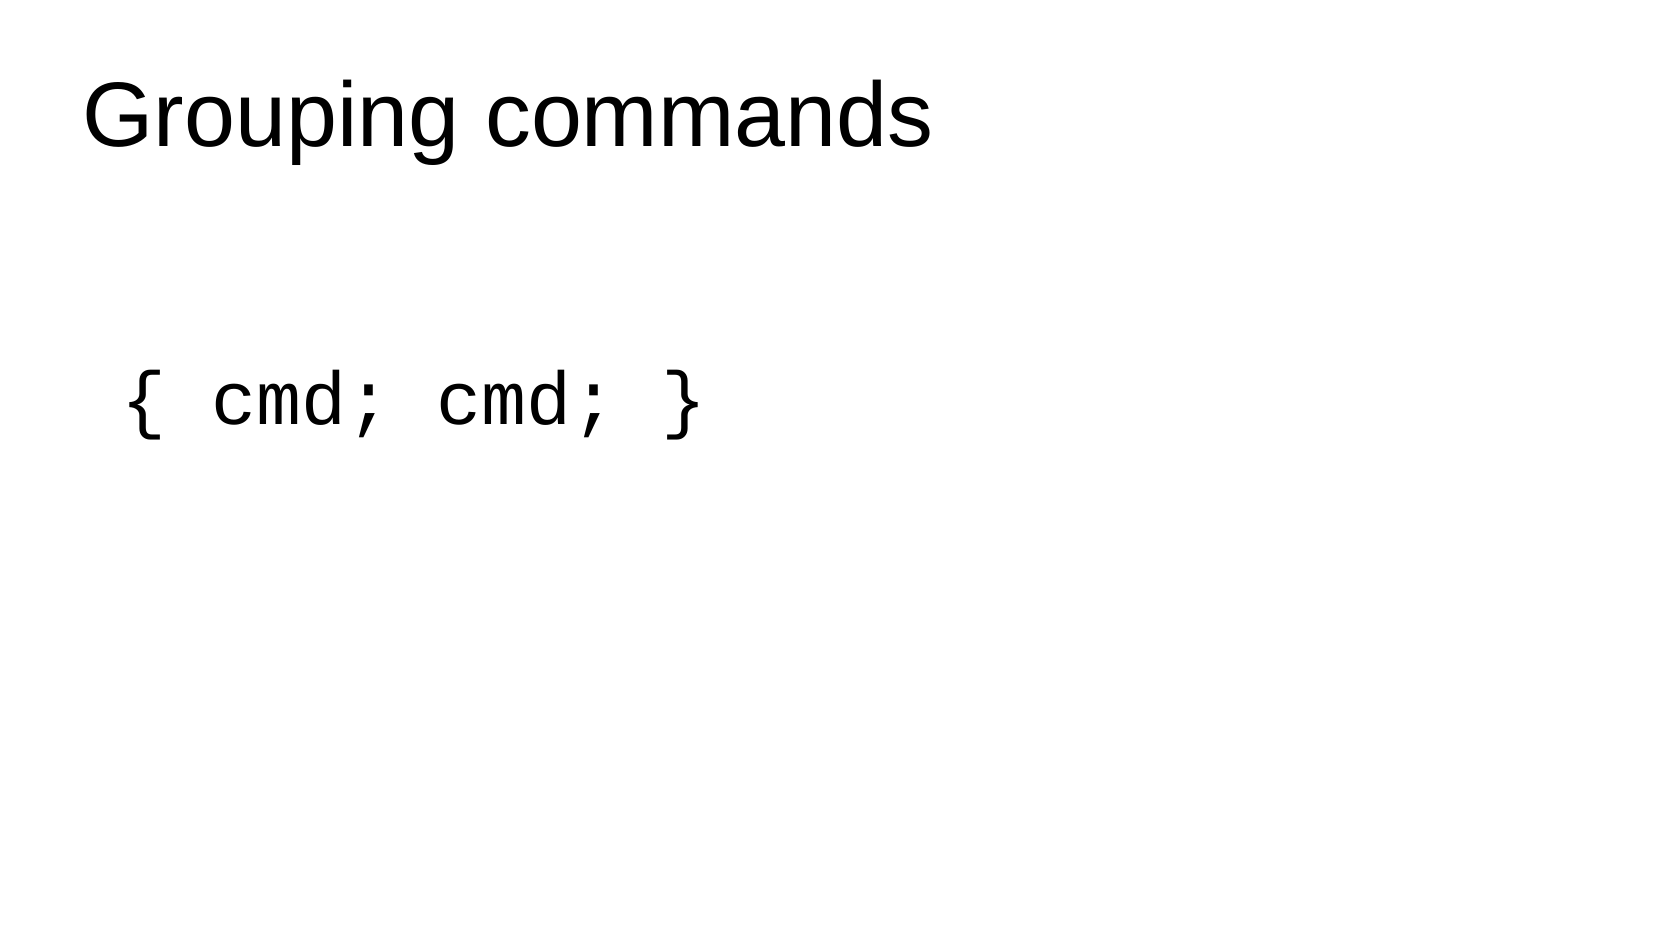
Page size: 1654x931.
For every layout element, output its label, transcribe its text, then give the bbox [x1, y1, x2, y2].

title Grouping commands [82, 37, 1571, 193]
text_box { cmd; cmd; } [106, 354, 1264, 455]
